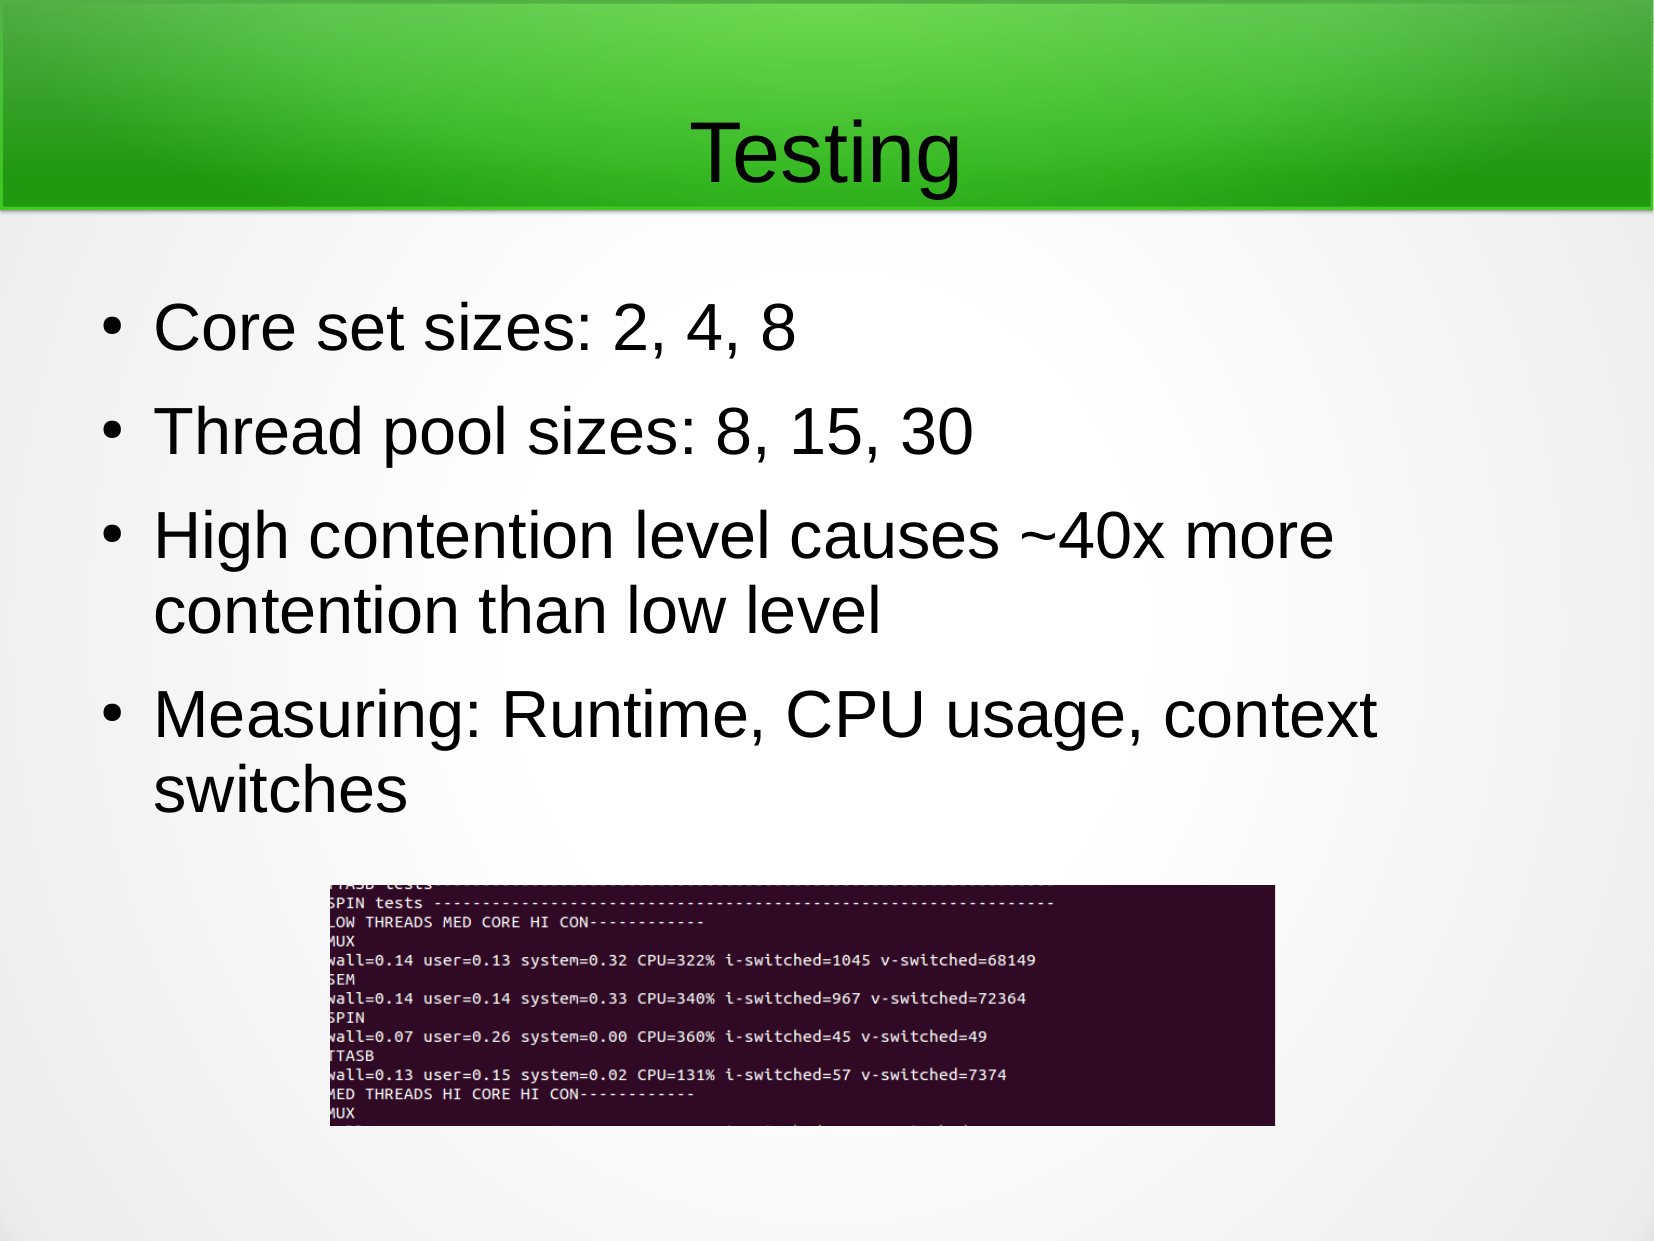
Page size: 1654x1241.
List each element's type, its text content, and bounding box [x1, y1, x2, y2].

list Core set sizes: 2, 4, 8 Thread pool sizes: 8, 15, 30 High contention level causes ~40x more contention than low level Measuring: Runtime, CPU usage, context switches [82, 290, 1571, 1010]
title Testing [82, 49, 1571, 257]
picture [330, 885, 1276, 1126]
